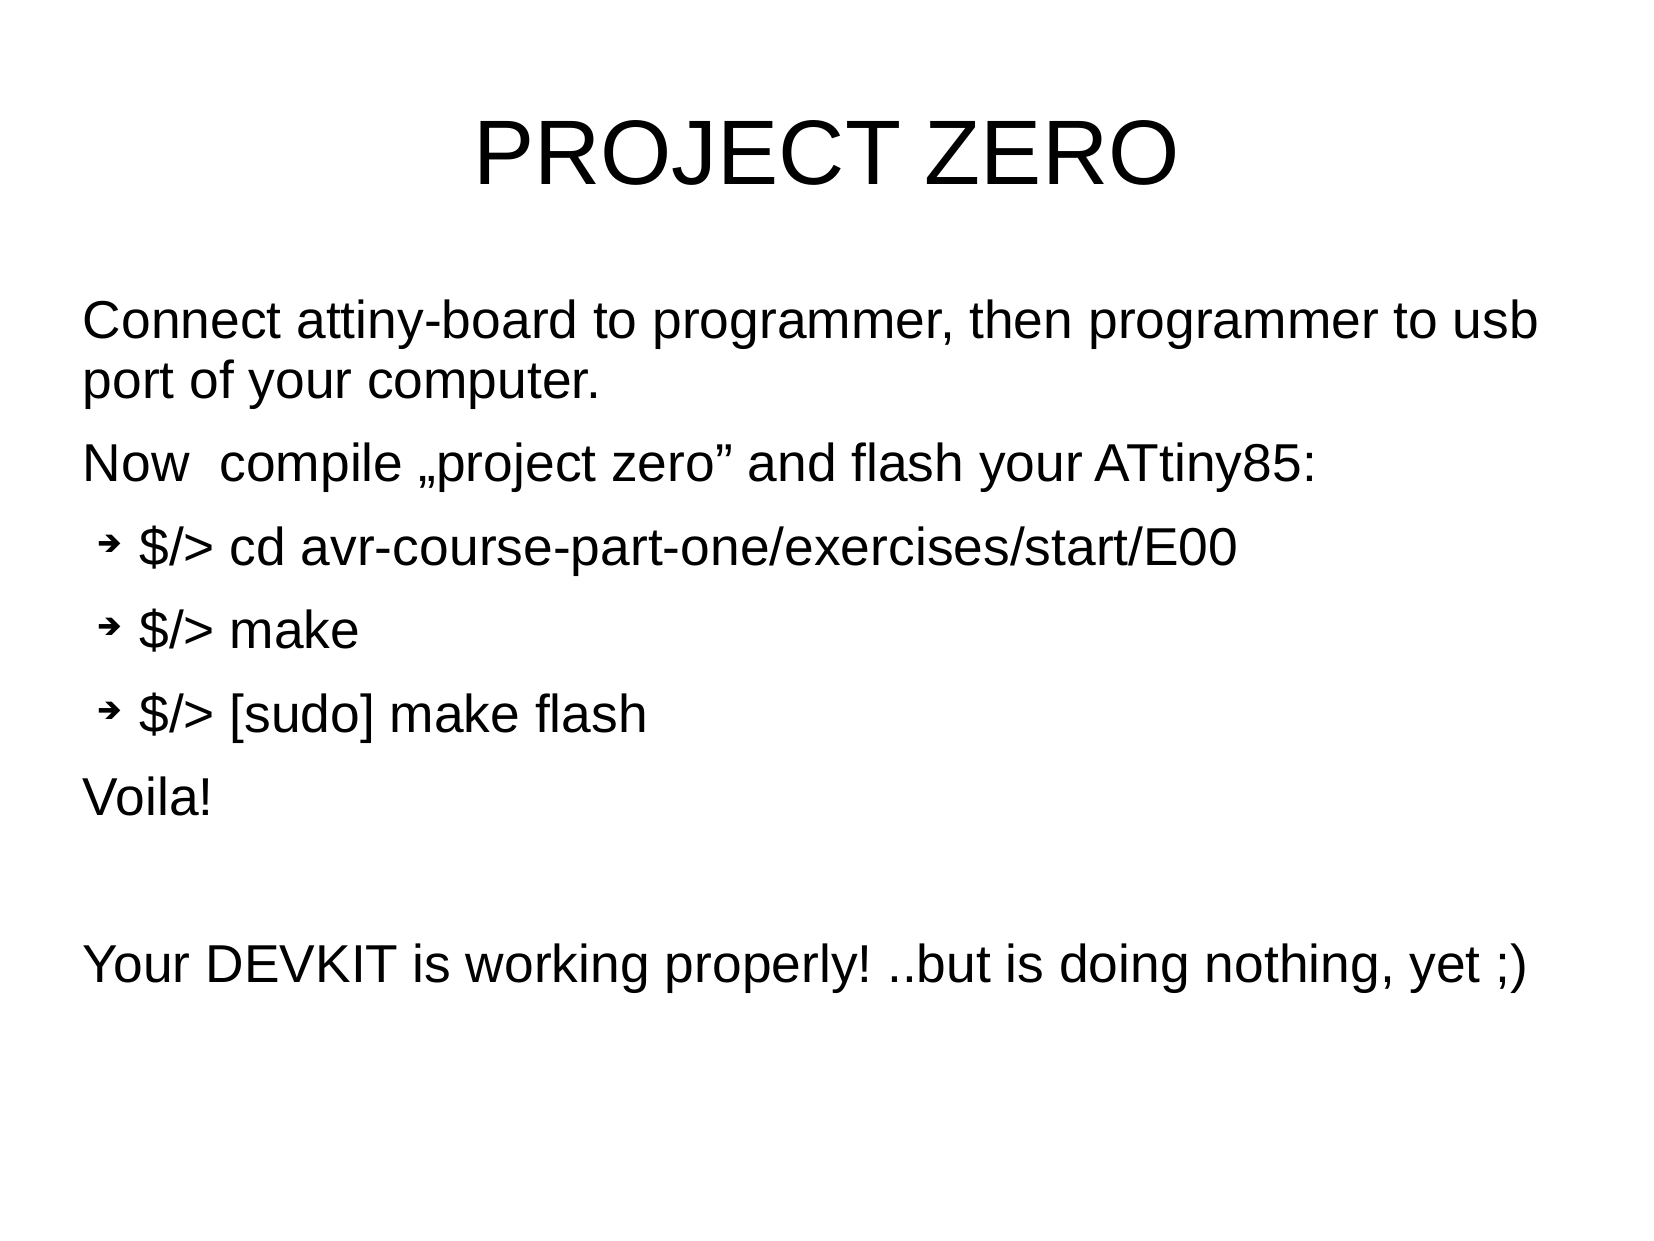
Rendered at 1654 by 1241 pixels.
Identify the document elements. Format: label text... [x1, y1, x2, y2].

title PROJECT ZERO [82, 49, 1571, 257]
list Connect attiny-board to programmer, then programmer to usb port of your computer. Now compile „project zero” and flash your ATtiny85: $/> cd avr-course-part-one/exercises/start/E00 $/> make $/> [sudo] make flash Voila! Your DEVKIT is working properly! ..but is doing nothing, yet ;) [82, 290, 1571, 1010]
